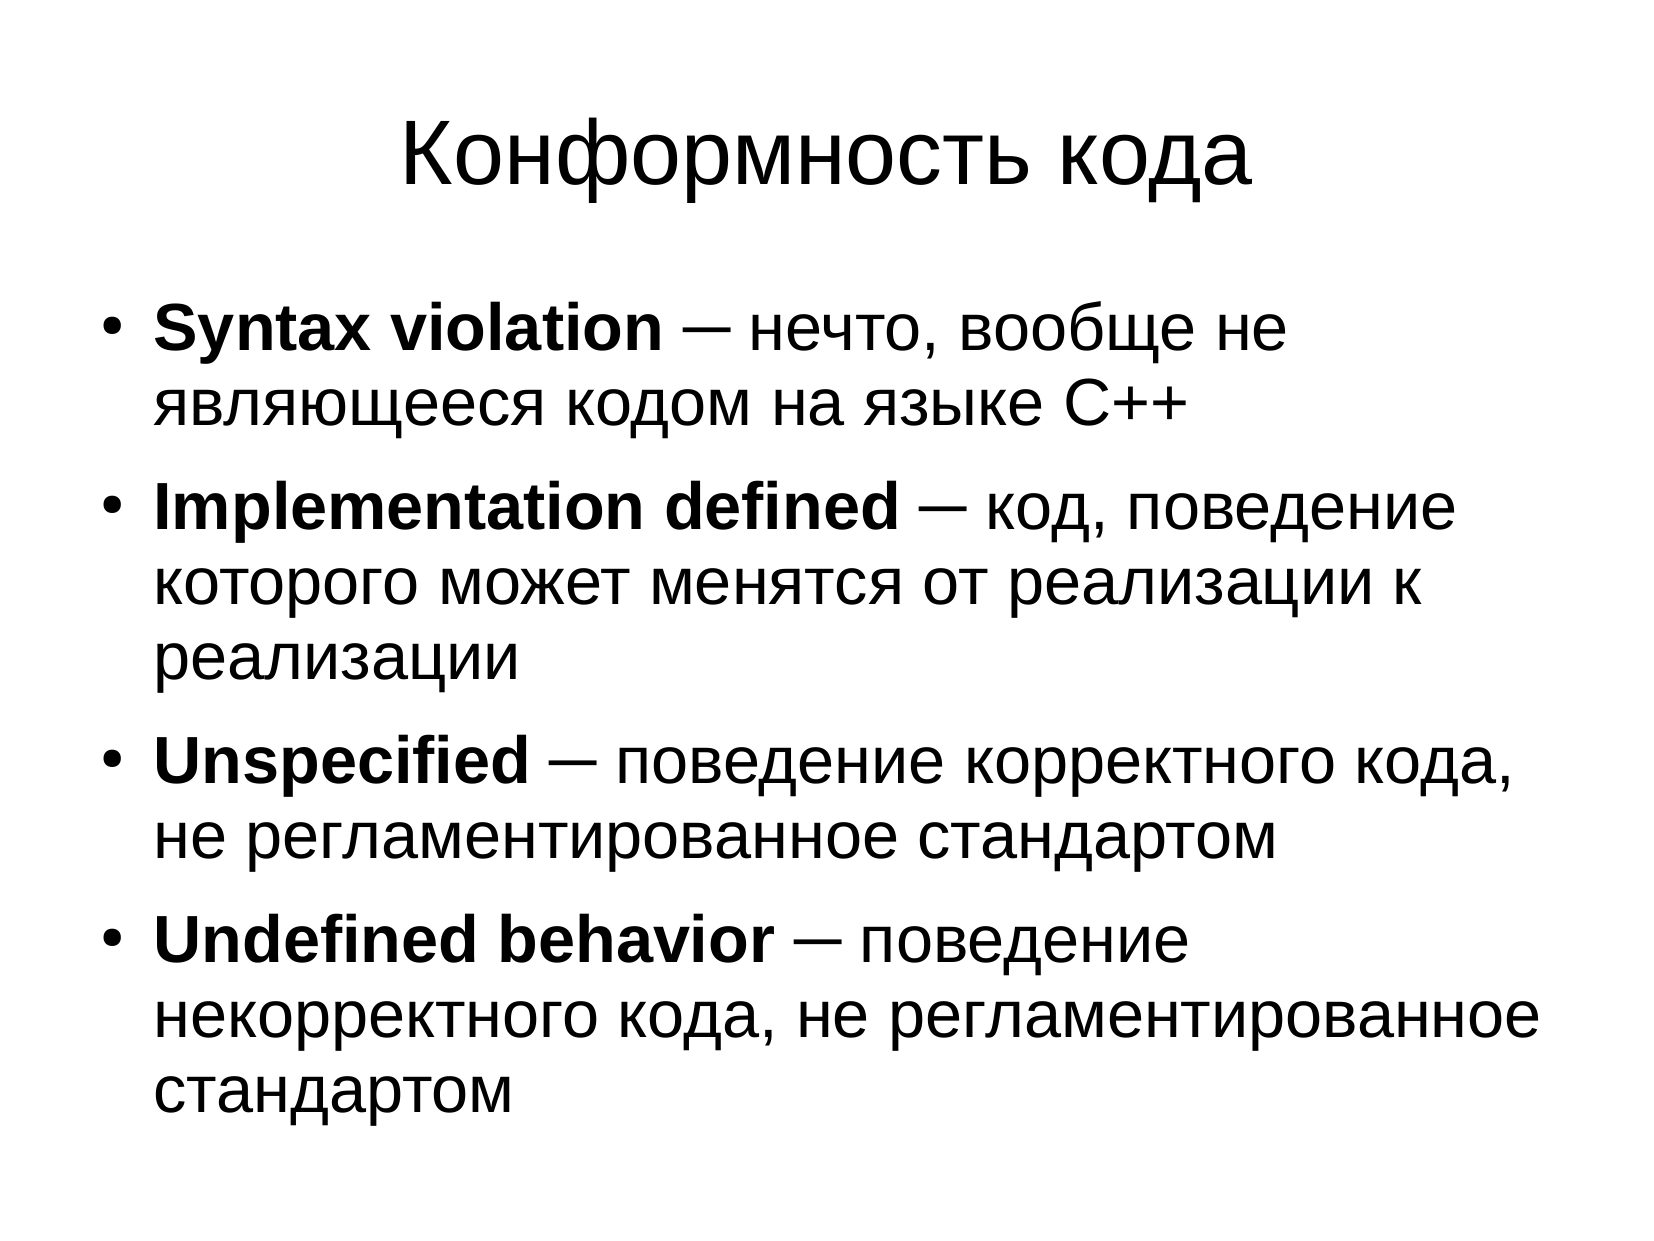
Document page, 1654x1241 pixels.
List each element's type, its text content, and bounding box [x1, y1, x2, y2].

list Syntax violation ─ нечто, вообще не являющееся кодом на языке C++ Implementation defined ─ код, поведение которого может менятся от реализации к реализации Unspecified ─ поведение корректного кода, не регламентированное стандартом Undefined behavior ─ поведение некорректного кода, не регламентированное стандартом [82, 290, 1571, 1171]
title Конформность кода [82, 49, 1571, 257]
